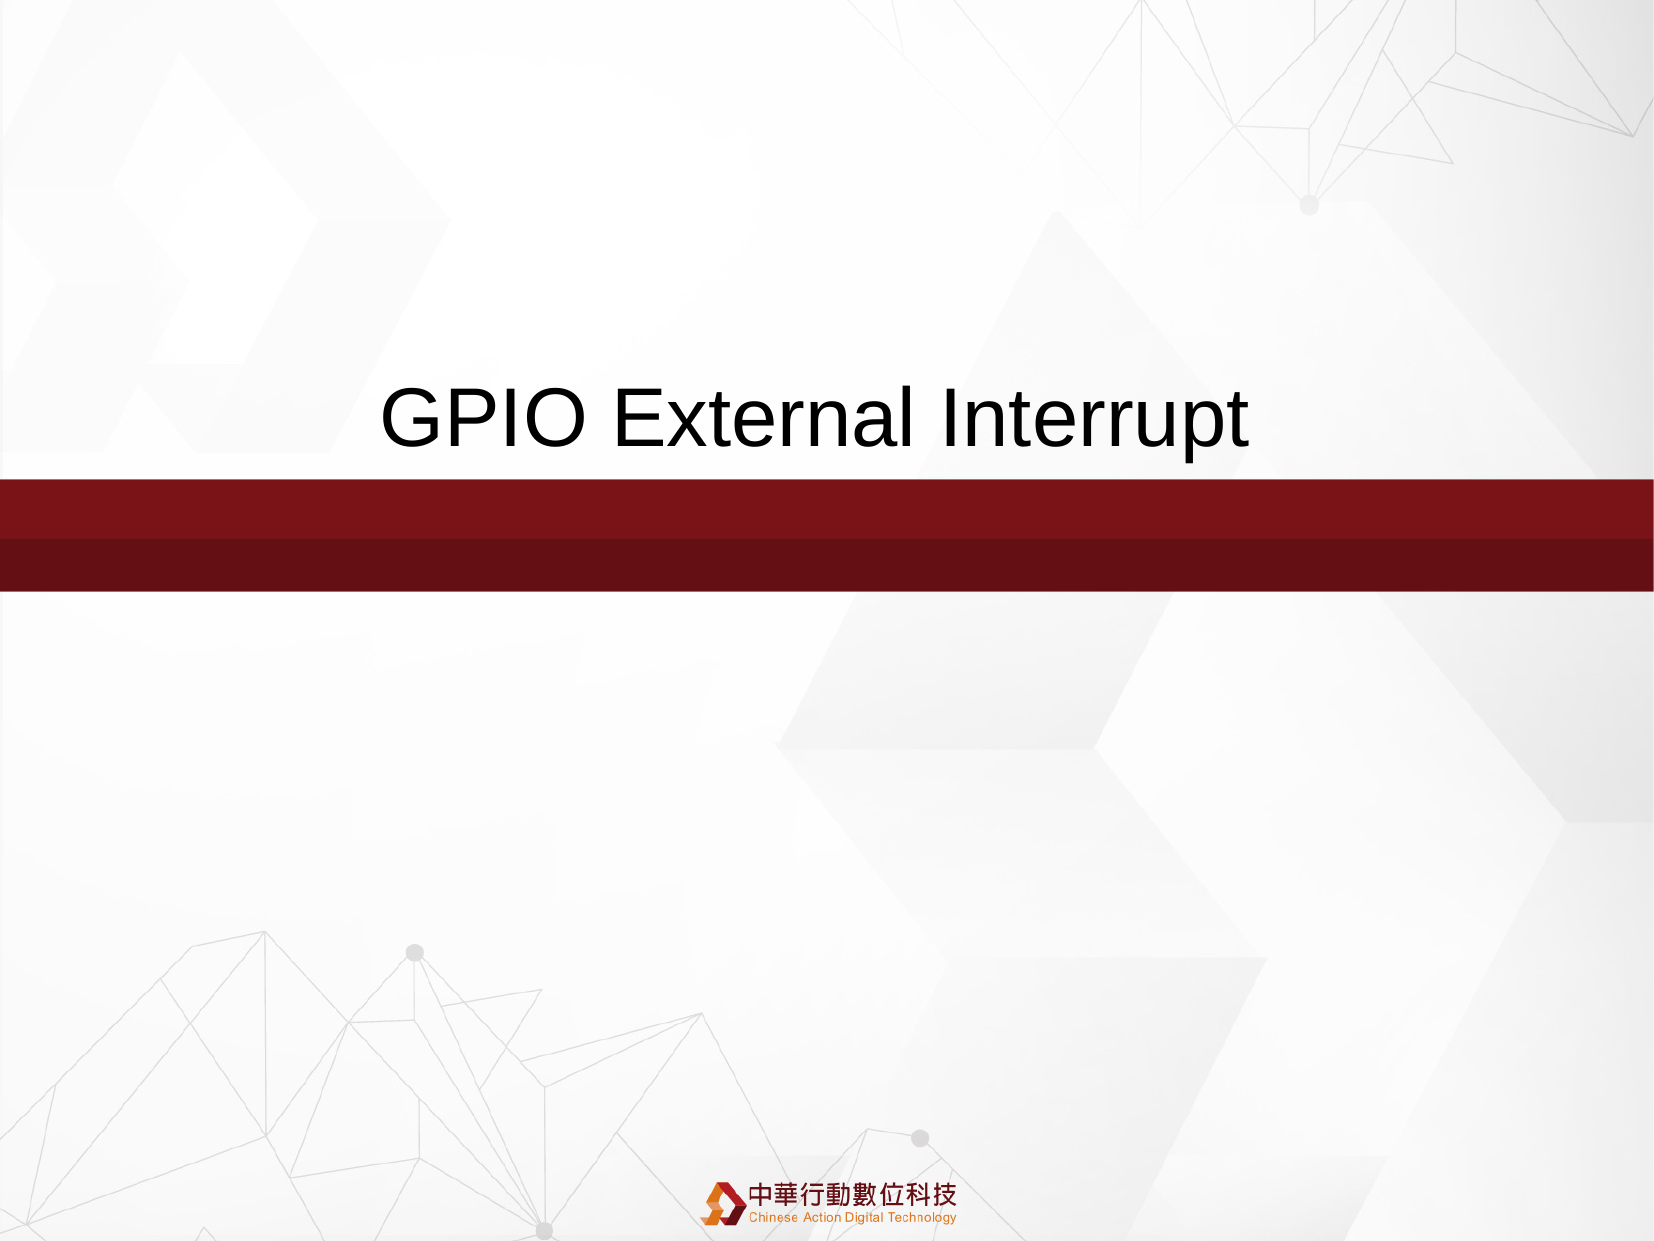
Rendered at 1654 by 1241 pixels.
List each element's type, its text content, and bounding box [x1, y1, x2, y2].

subtitle GPIO External Interrupt [82, 267, 1571, 568]
picture [0, 0, 1654, 1241]
